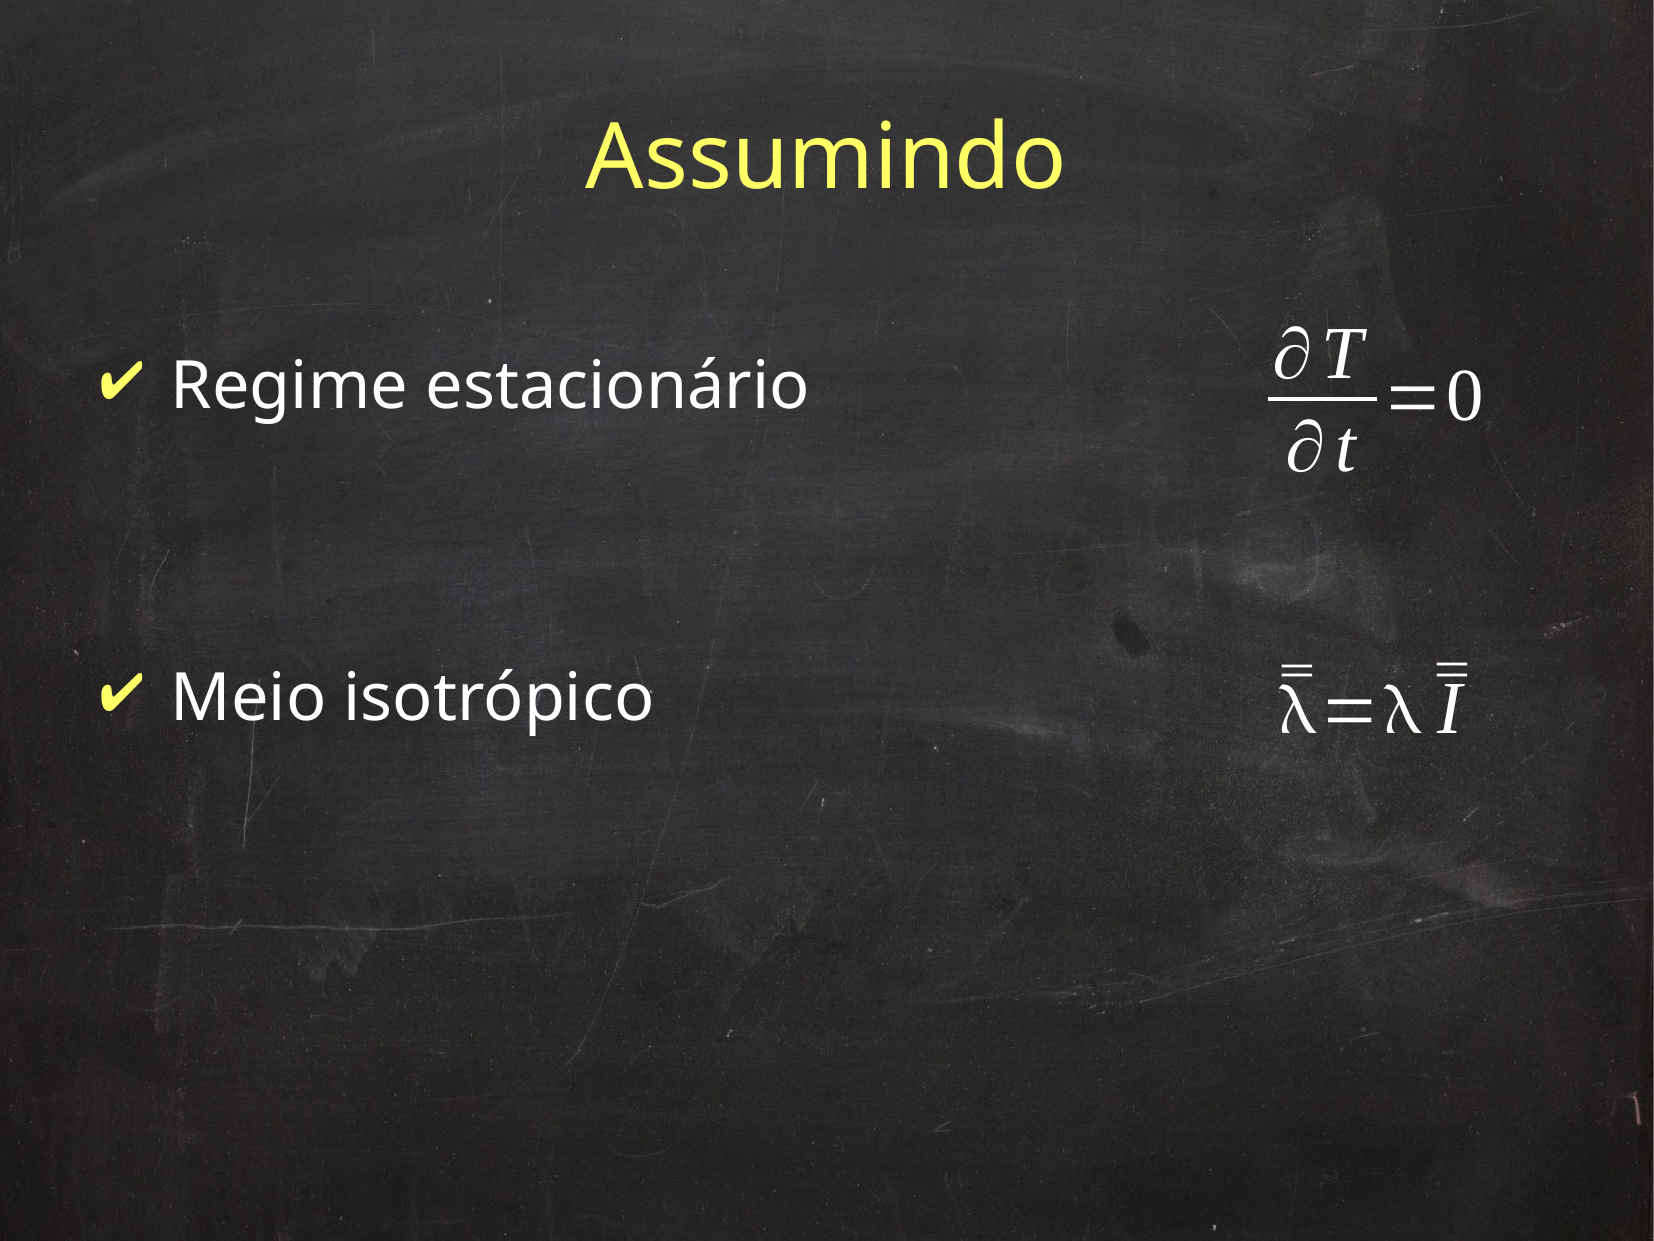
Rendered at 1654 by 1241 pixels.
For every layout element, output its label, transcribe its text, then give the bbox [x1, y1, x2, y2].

picture [0, 0, 1654, 1241]
title Assumindo [82, 49, 1571, 257]
list Regime estacionário Meio isotrópico [82, 337, 1571, 1173]
chart [1258, 310, 1489, 488]
chart [1270, 660, 1477, 751]
